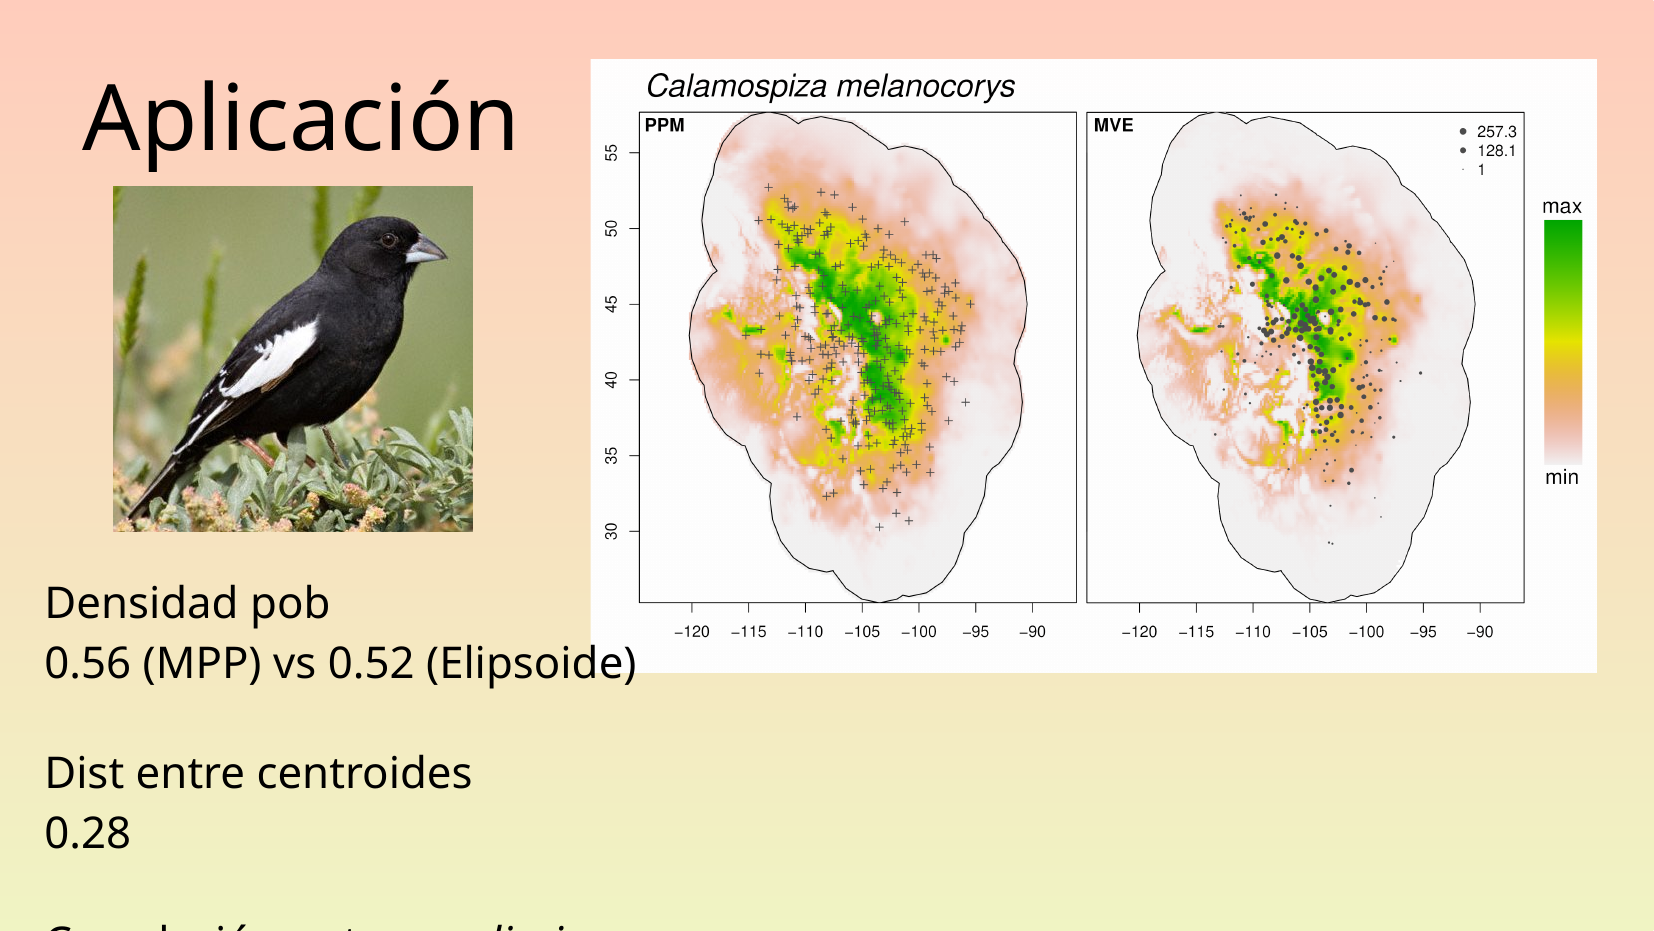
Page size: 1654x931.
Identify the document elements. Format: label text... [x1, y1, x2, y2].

text_box Densidad pob 0.56 (MPP) vs 0.52 (Elipsoide) Dist entre centroides 0.28 Correlación entre predicciones 0.94 [29, 564, 603, 918]
title Aplicación [82, 37, 1571, 193]
picture [605, 657, 616, 664]
picture [590, 59, 1597, 673]
picture [113, 186, 473, 532]
